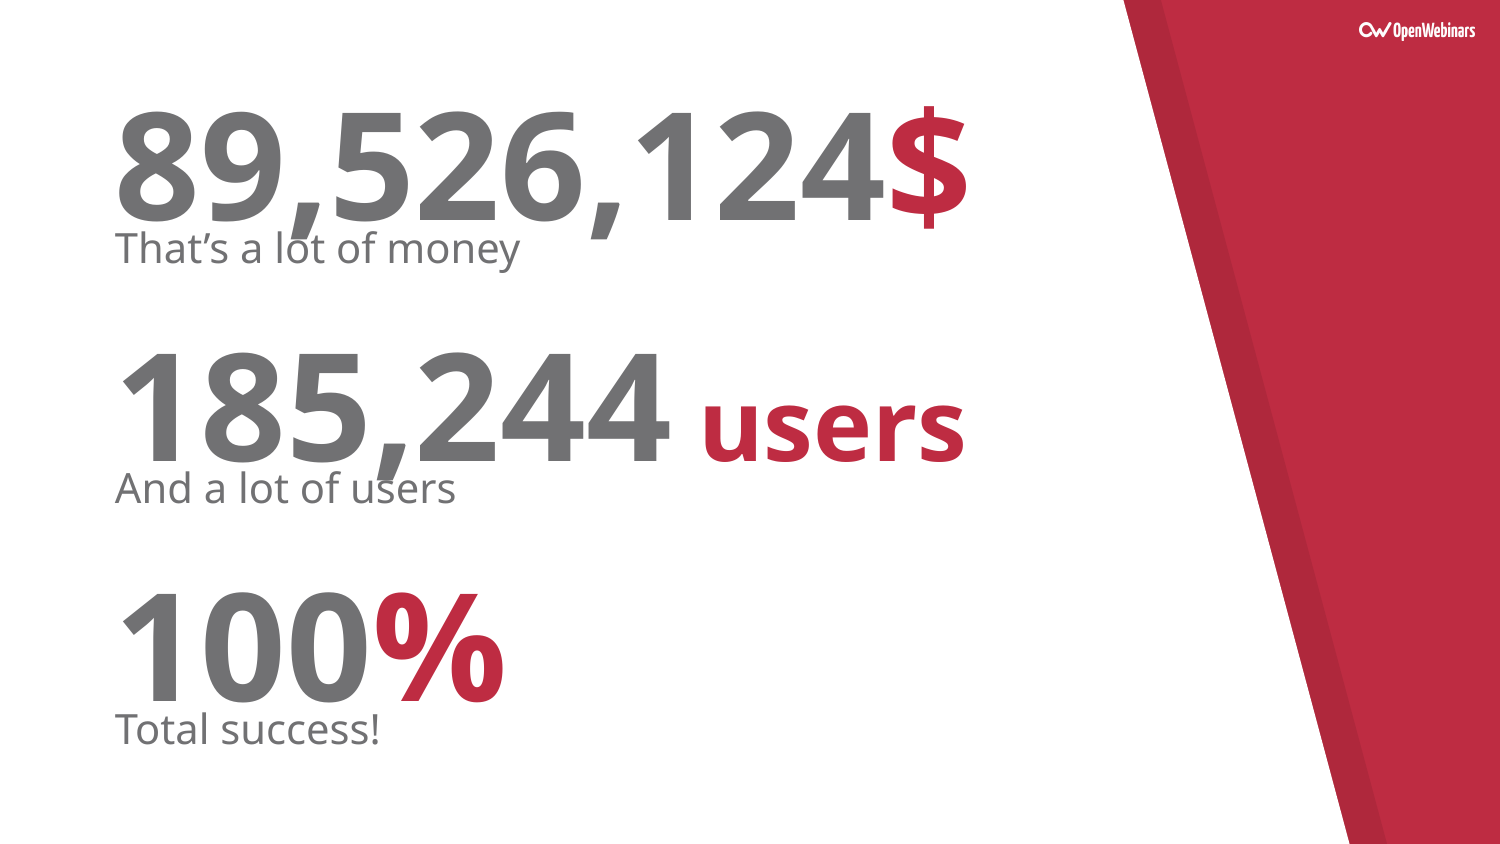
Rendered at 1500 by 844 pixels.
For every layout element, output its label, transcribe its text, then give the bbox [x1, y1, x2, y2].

picture [1359, 22, 1475, 41]
subtitle And a lot of users [99, 447, 1375, 524]
subtitle Total success! [99, 687, 1375, 764]
subtitle That’s a lot of money [99, 206, 1375, 283]
title 89,526,124$ [99, 118, 1375, 206]
title 185,244 users [99, 359, 1375, 447]
title 100% [99, 600, 1375, 687]
